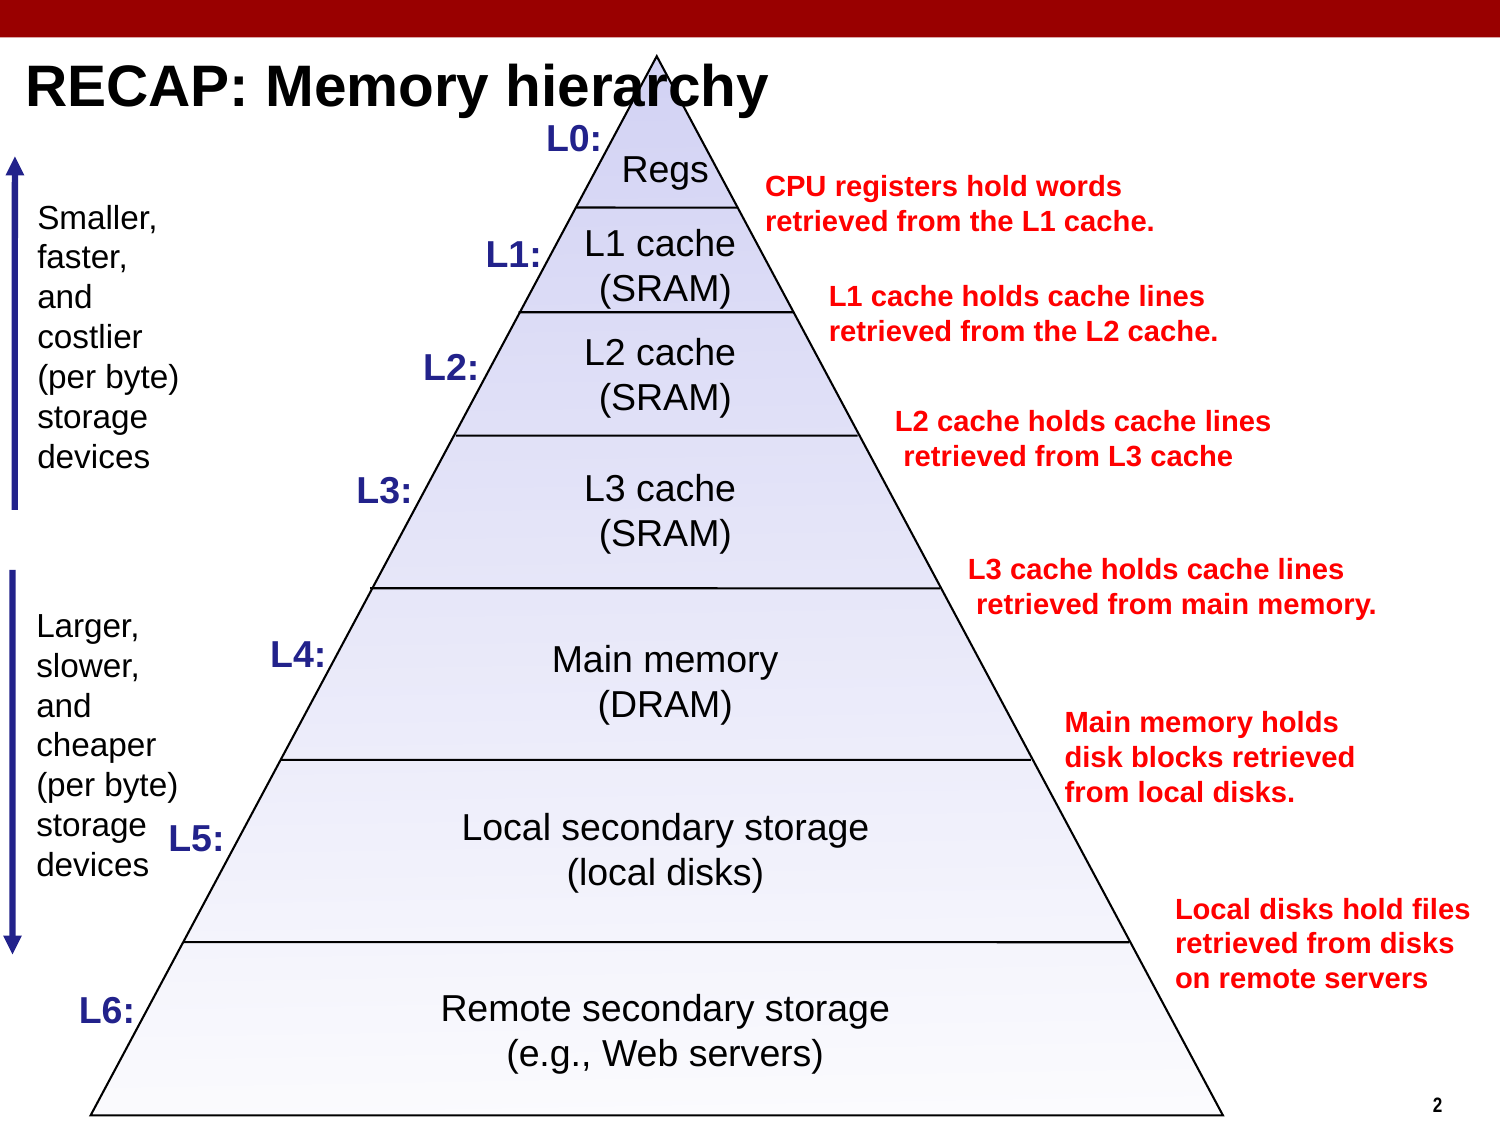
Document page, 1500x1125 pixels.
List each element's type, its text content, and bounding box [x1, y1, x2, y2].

text_box L1: [470, 222, 557, 283]
text_box L3 cache holds cache lines retrieved from main memory. [953, 542, 1425, 628]
text_box Larger, slower, and cheaper (per byte) storage devices [21, 596, 194, 891]
text_box Local secondary storage (local disks) [446, 795, 884, 901]
text_box [520, 220, 569, 311]
text_box Regs [606, 169, 724, 198]
text_box L1 cache (SRAM) [569, 211, 762, 311]
text_box [576, 169, 737, 206]
text_box CPU registers hold words retrieved from the L1 cache. [750, 169, 1230, 245]
text_box Regs [674, 169, 684, 180]
text_box [574, 207, 740, 211]
text_box L5: [153, 806, 240, 867]
text_box L6: [64, 978, 151, 1039]
text_box Smaller, faster, and costlier (per byte) storage devices [22, 188, 195, 483]
text_box Main memory (DRAM) [537, 627, 794, 733]
text_box Local disks hold files retrieved from disks on remote servers [1160, 882, 1499, 1003]
text_box L2: [408, 335, 495, 395]
text_box L2 cache (SRAM) [569, 320, 762, 426]
text_box L2 cache holds cache lines retrieved from L3 cache [880, 394, 1312, 480]
text_box L3 cache (SRAM) [569, 456, 762, 562]
text_box Remote secondary storage (e.g., Web servers) [425, 976, 905, 1082]
title RECAP: Memory hierarchy [10, 40, 1441, 169]
text_box L3: [341, 459, 428, 519]
text_box L4: [255, 622, 342, 683]
text_box Main memory holds disk blocks retrieved from local disks. [1049, 695, 1409, 816]
text_box [90, 253, 1223, 1116]
text_box L1 cache holds cache lines retrieved from the L2 cache. [814, 269, 1280, 355]
